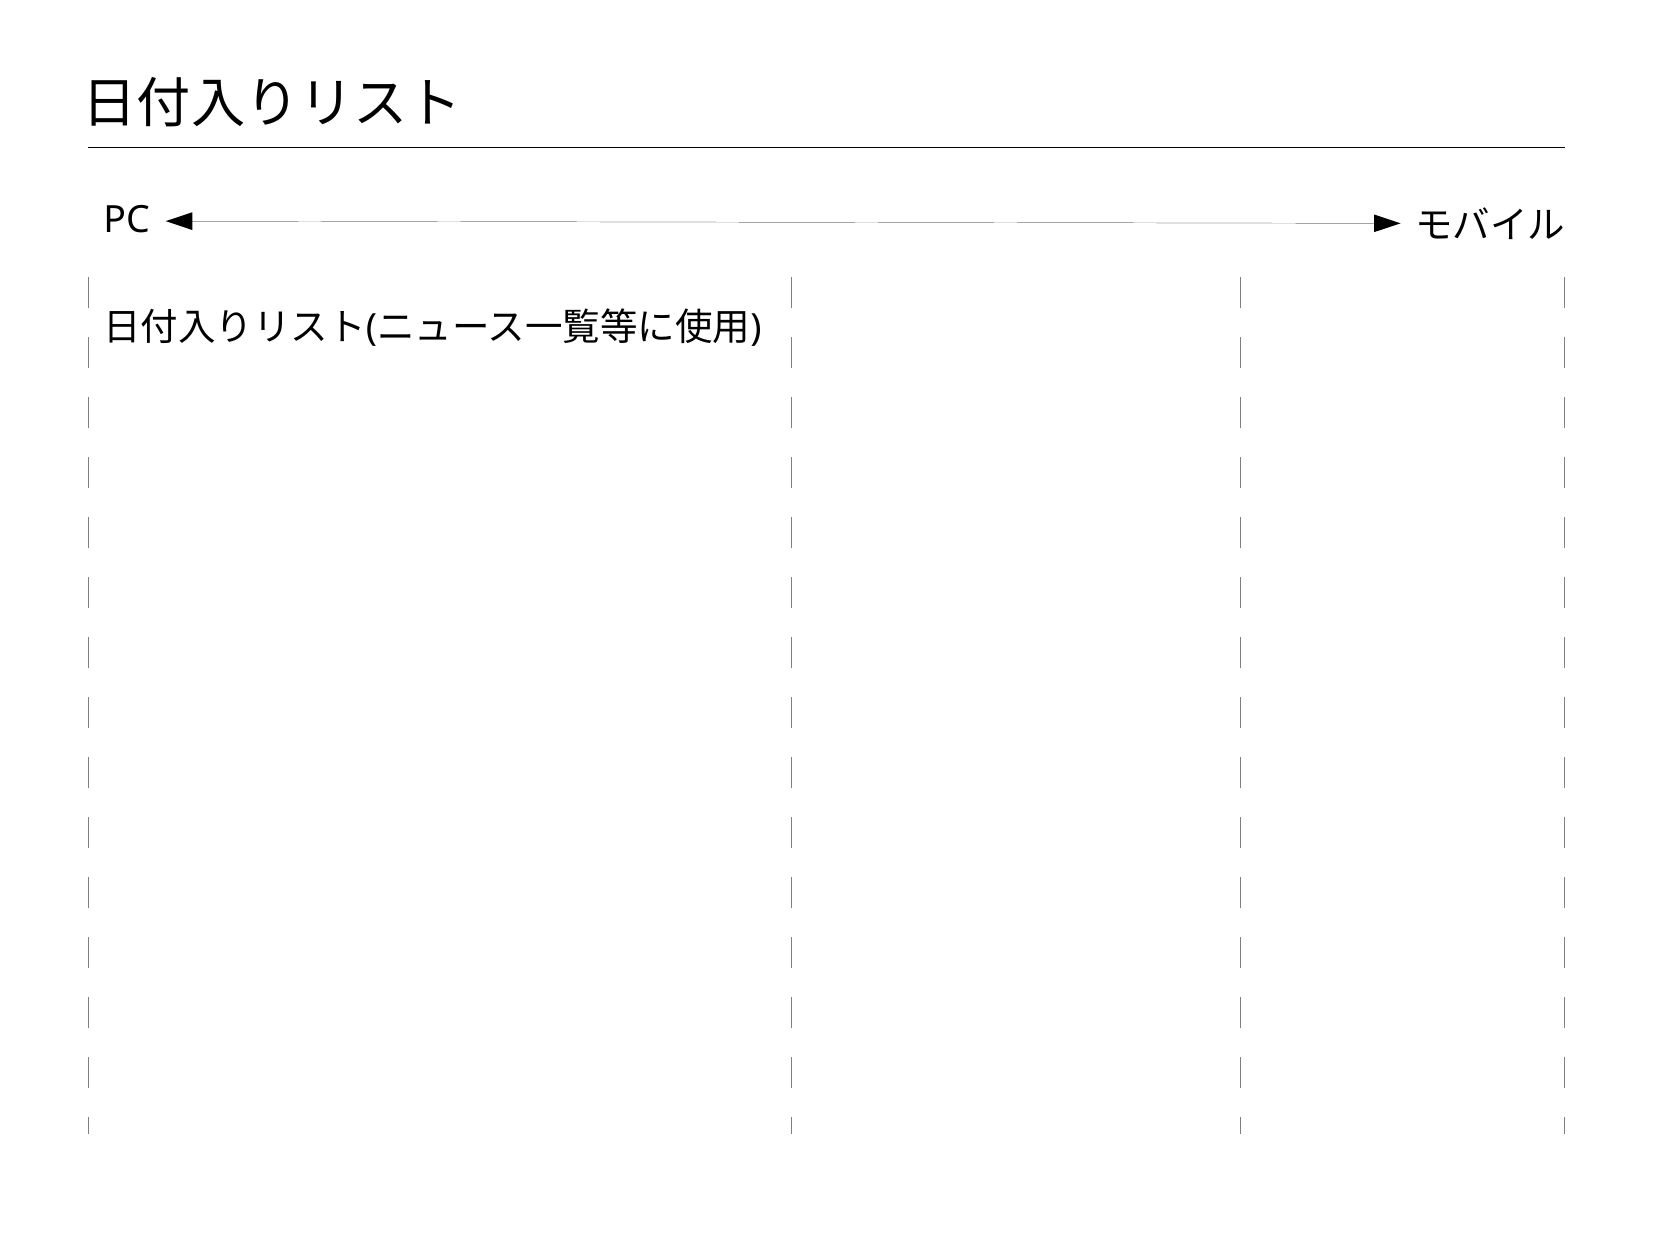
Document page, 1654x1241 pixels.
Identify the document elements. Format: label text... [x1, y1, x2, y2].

title 日付入りリスト [82, 49, 1571, 148]
text_box PC [88, 185, 166, 257]
text_box 日付入りリスト(ニュース一覧等に使用) [88, 289, 789, 361]
text_box モバイル [1400, 187, 1581, 259]
